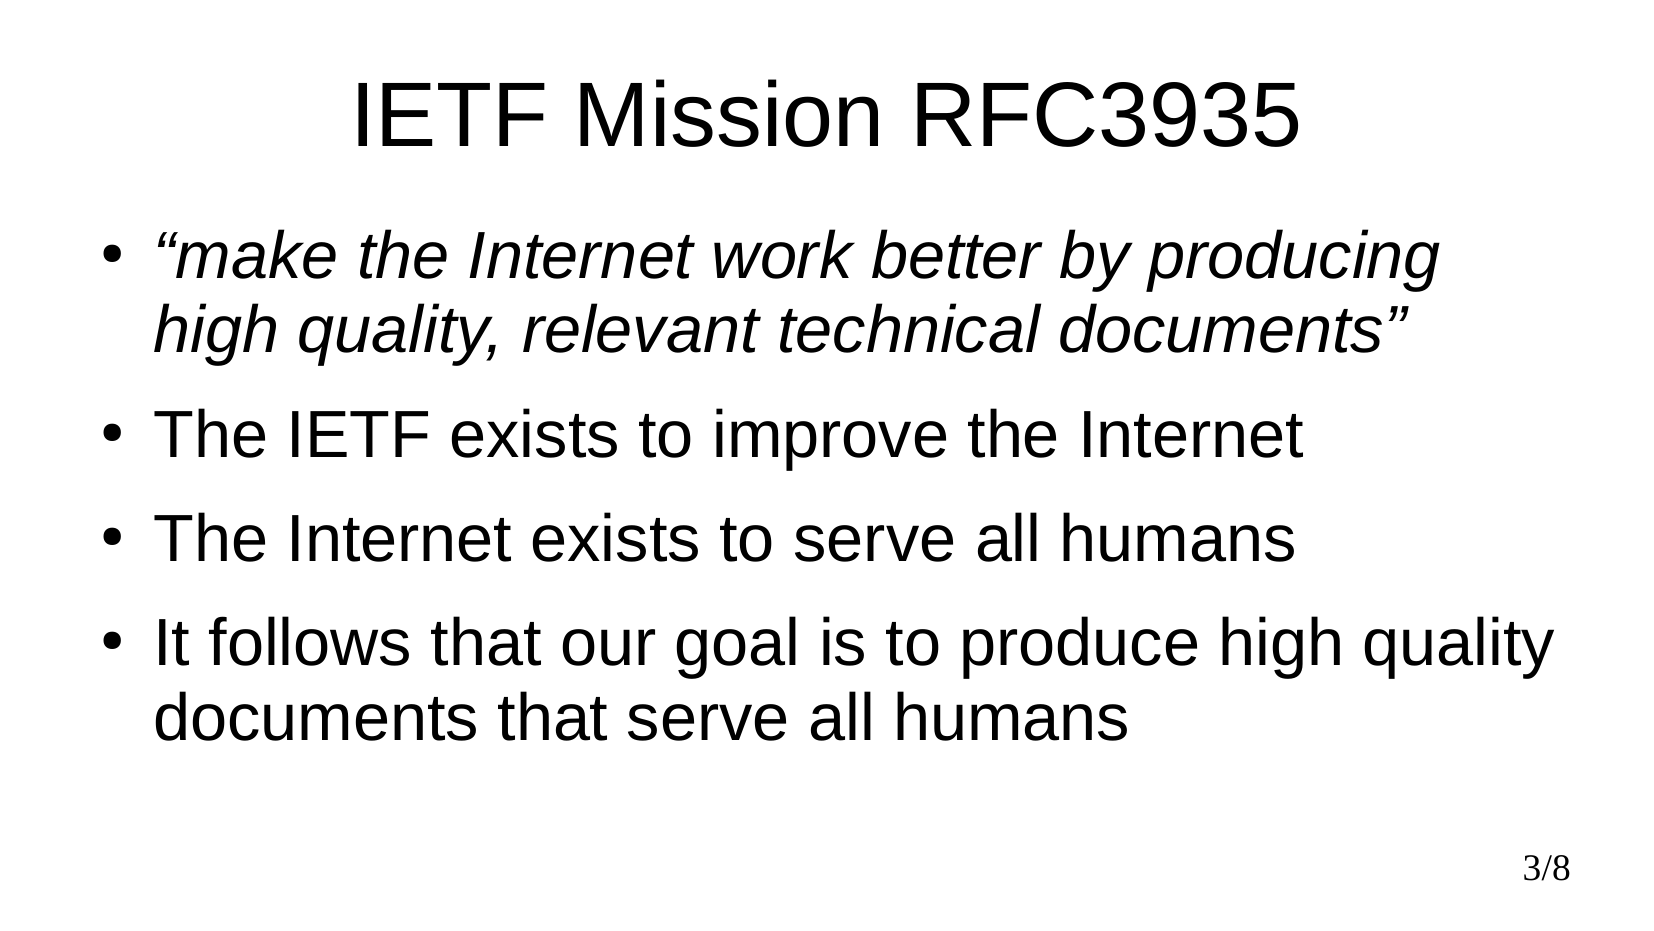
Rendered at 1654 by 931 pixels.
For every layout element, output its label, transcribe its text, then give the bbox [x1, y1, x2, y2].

list “make the Internet work better by producing high quality, relevant technical documents” The IETF exists to improve the Internet The Internet exists to serve all humans It follows that our goal is to produce high quality documents that serve all humans [82, 217, 1571, 758]
title IETF Mission RFC3935 [82, 37, 1571, 193]
